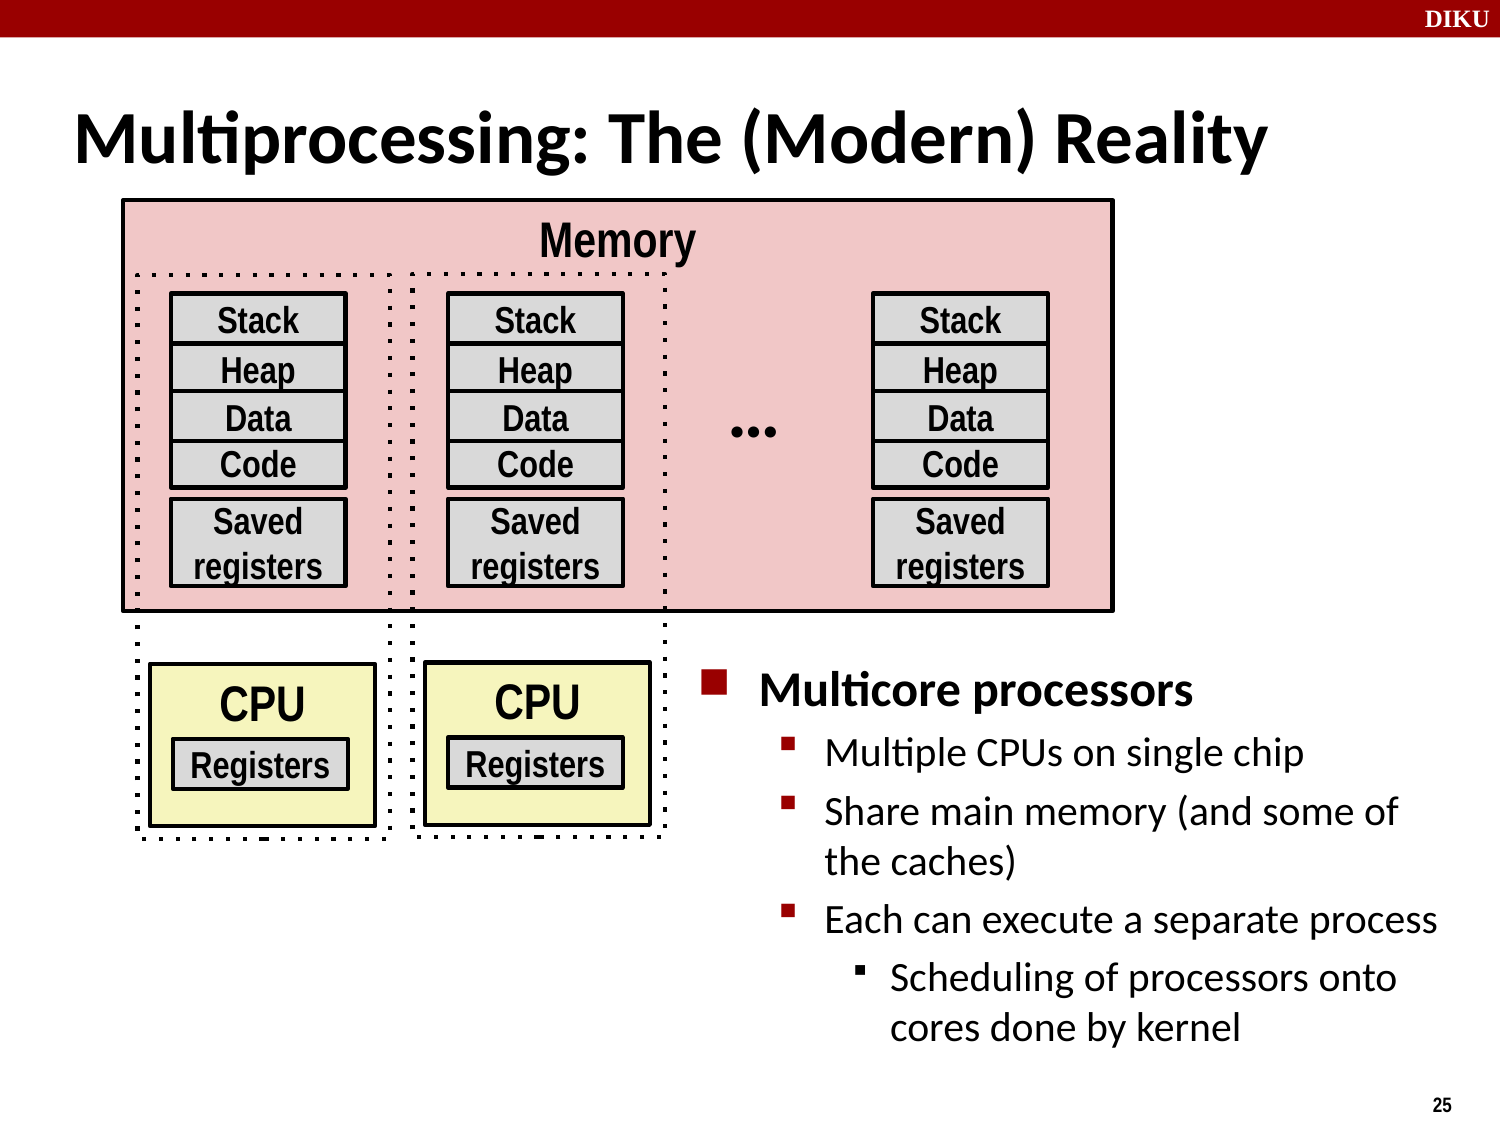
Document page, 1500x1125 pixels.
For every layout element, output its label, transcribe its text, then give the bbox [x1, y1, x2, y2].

list Multicore processors Multiple CPUs on single chip Share main memory (and some of the caches) Each can execute a separate process Scheduling of processors onto cores done by kernel [687, 649, 1463, 1088]
title Multiprocessing: The (Modern) Reality [58, 71, 1450, 197]
text_box Code [872, 441, 1048, 488]
text_box Data [872, 390, 1048, 441]
text_box Registers [447, 737, 623, 788]
text_box Saved registers [872, 498, 1048, 587]
text_box Heap [170, 343, 346, 390]
text_box … [712, 355, 796, 460]
text_box Heap [282, 366, 289, 380]
text_box Heap [447, 343, 623, 390]
text_box Data [170, 390, 346, 441]
text_box Code [447, 441, 623, 488]
text_box Memory [123, 199, 1113, 612]
text_box Stack [872, 293, 1048, 343]
text_box CPU [424, 662, 650, 825]
text_box Heap [985, 366, 992, 380]
text_box Registers [172, 738, 348, 789]
text_box Code [170, 441, 346, 488]
text_box Saved registers [447, 498, 623, 587]
text_box Saved registers [170, 498, 346, 587]
text_box Stack [170, 293, 346, 343]
text_box Data [447, 390, 623, 441]
text_box Heap [560, 366, 567, 380]
text_box Stack [447, 293, 623, 343]
text_box CPU [149, 663, 375, 827]
text_box Heap [872, 343, 1048, 390]
